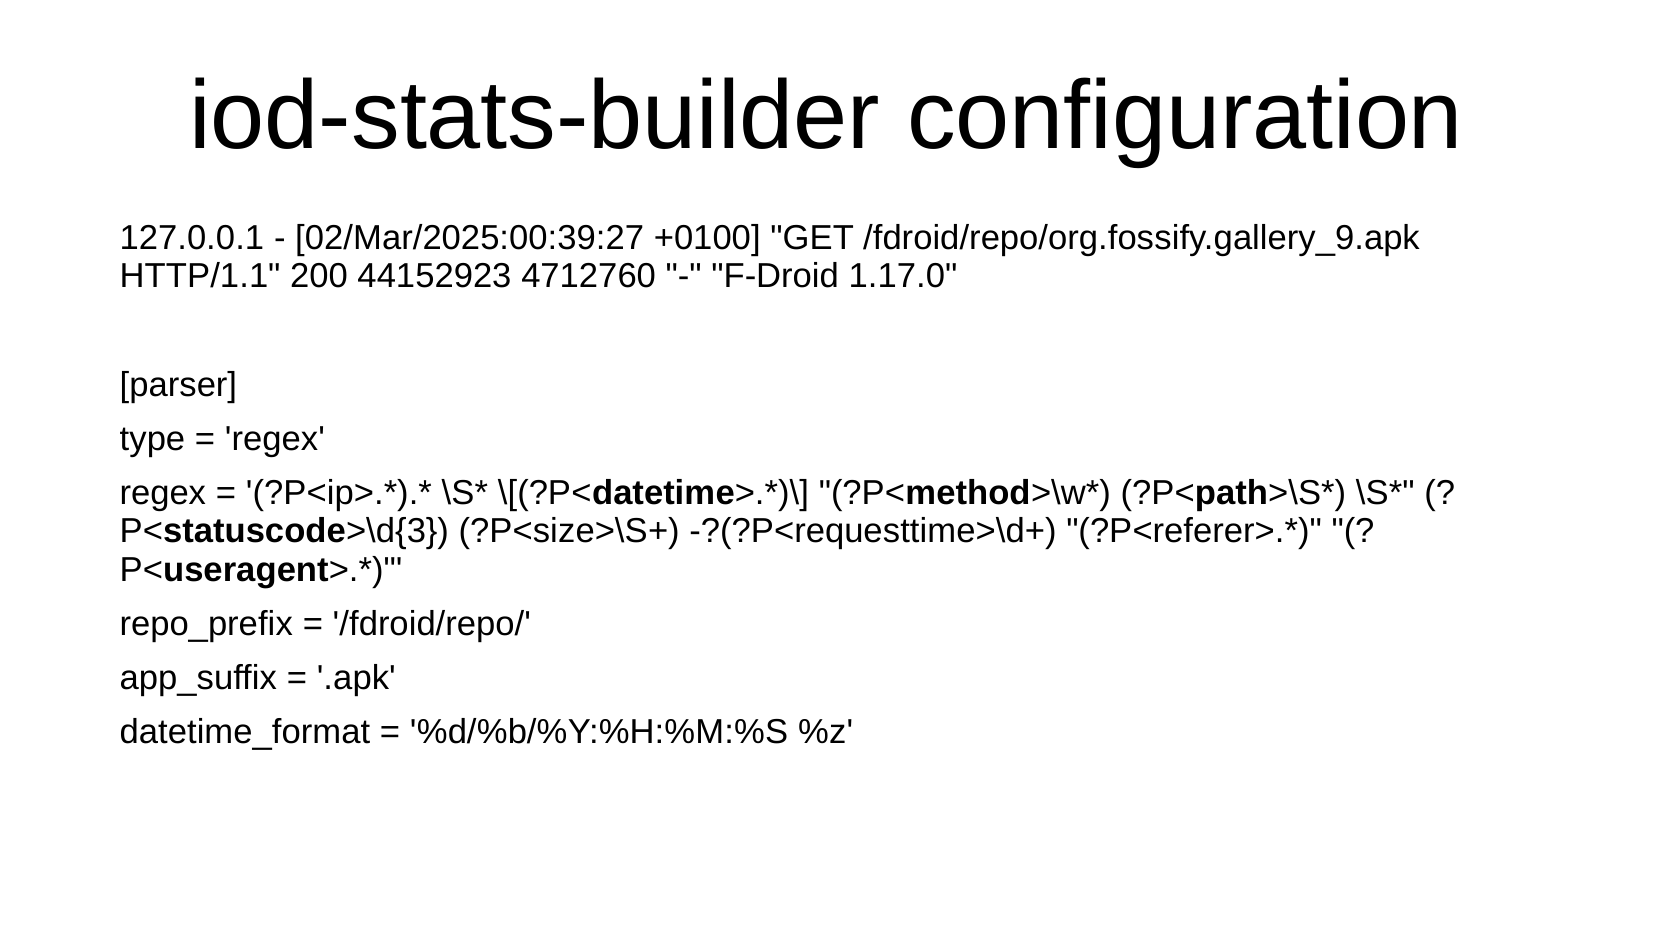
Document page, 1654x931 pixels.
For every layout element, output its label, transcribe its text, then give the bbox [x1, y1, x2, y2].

title iod-stats-builder configuration [82, 37, 1571, 193]
list 127.0.0.1 - [02/Mar/2025:00:39:27 +0100] "GET /fdroid/repo/org.fossify.gallery_9.apk HTTP/1.1" 200 44152923 4712760 "-" "F-Droid 1.17.0" [parser] type = 'regex' regex = '(?P<ip>.*).* \S* \[(?P<datetime>.*)\] "(?P<method>\w*) (?P<path>\S*) \S*" (?P<statuscode>\d{3}) (?P<size>\S+) -?(?P<requesttime>\d+) "(?P<referer>.*)" "(?P<useragent>.*)"' repo_prefix = '/fdroid/repo/' app_suffix = '.apk' datetime_format = '%d/%b/%Y:%H:%M:%S %z' [82, 217, 1571, 758]
